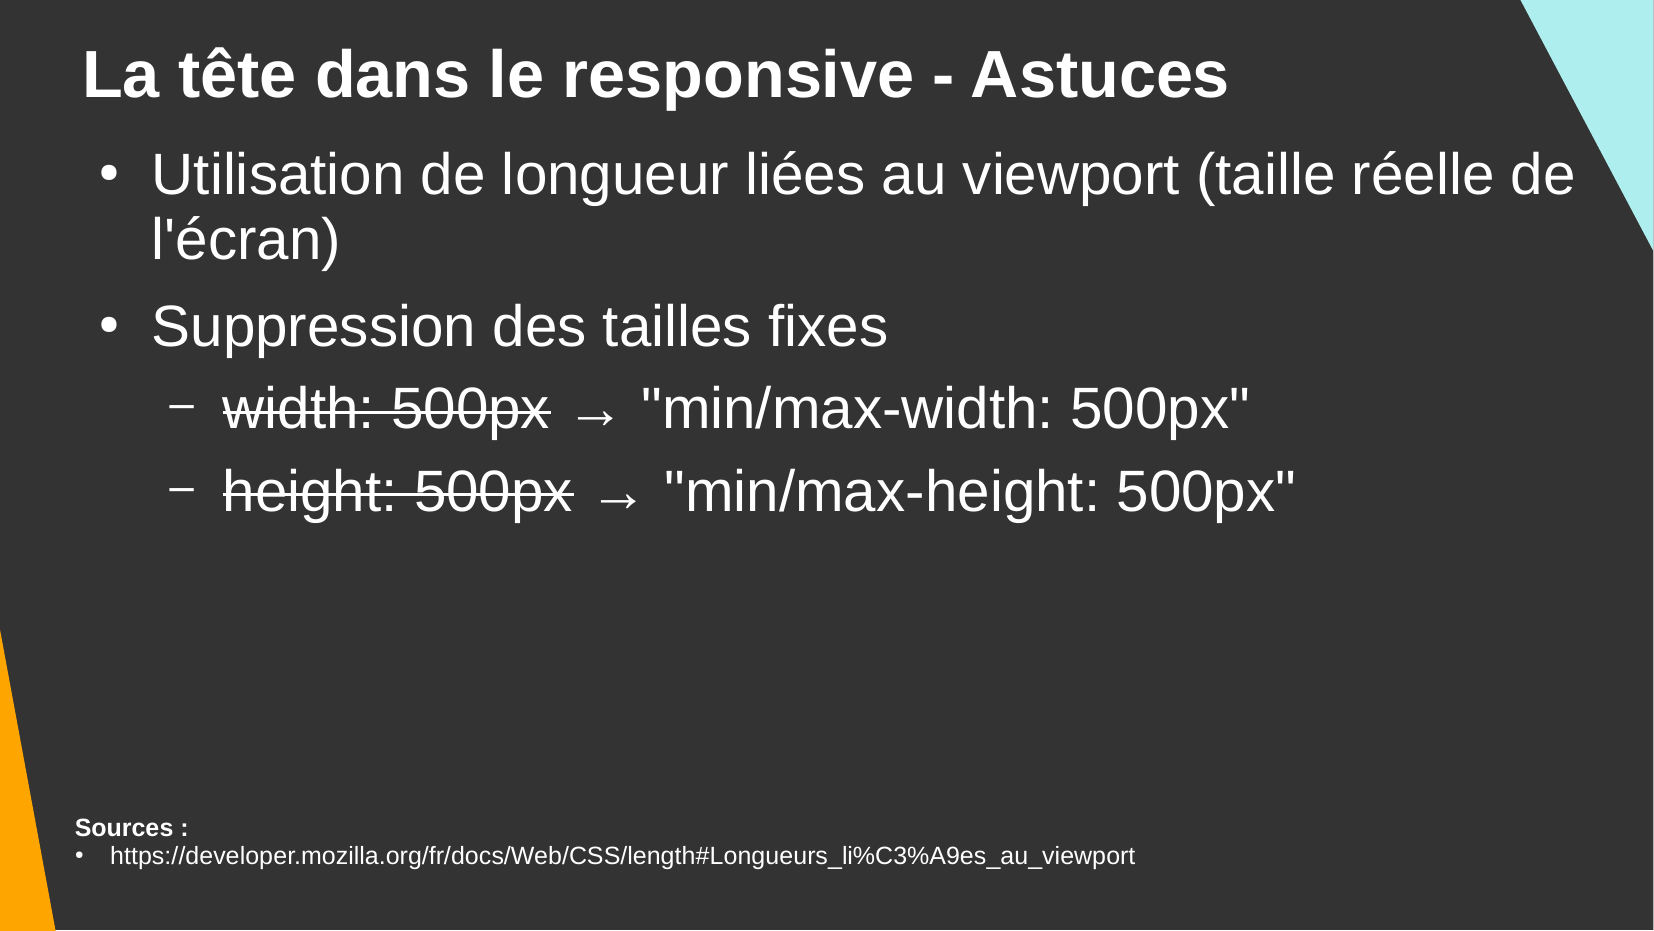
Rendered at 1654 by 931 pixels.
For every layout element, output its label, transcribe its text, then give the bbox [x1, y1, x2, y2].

text_box Sources : https://developer.mozilla.org/fr/docs/Web/CSS/length#Longueurs_li%C3%A9es_au_viewport [60, 806, 1546, 931]
list Utilisation de longueur liées au viewport (taille réelle de l'écran) Suppression des tailles fixes width: 500px → "min/max-width: 500px" height: 500px → "min/max-height: 500px" [80, 141, 1605, 768]
text_box [1520, 0, 1654, 253]
title La tête dans le responsive - Astuces [82, 37, 1571, 112]
text_box [0, 629, 56, 931]
